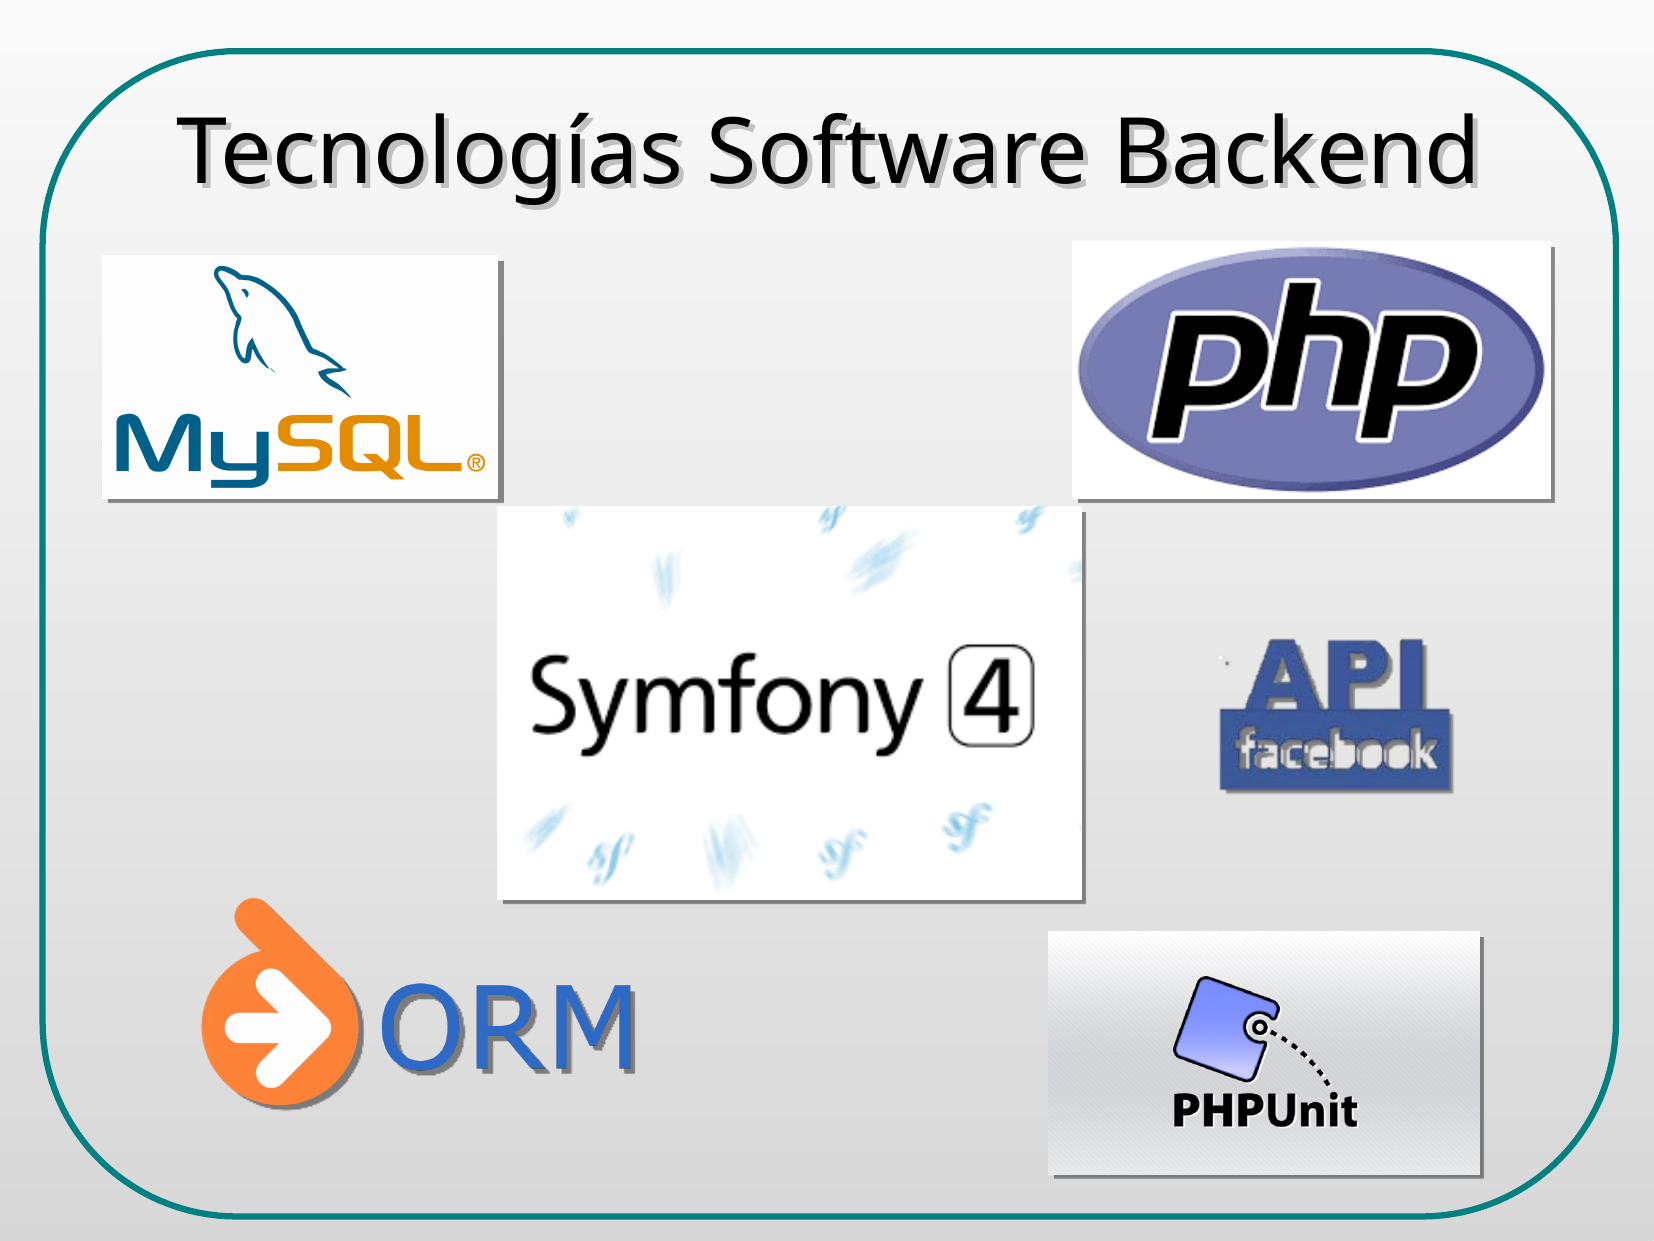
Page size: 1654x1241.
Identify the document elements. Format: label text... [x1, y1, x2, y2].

picture [174, 506, 1082, 1124]
picture [1048, 931, 1480, 1175]
picture [1192, 599, 1480, 821]
picture [1072, 241, 1551, 499]
picture [102, 255, 498, 499]
title Tecnologías Software Backend [102, 91, 1556, 204]
